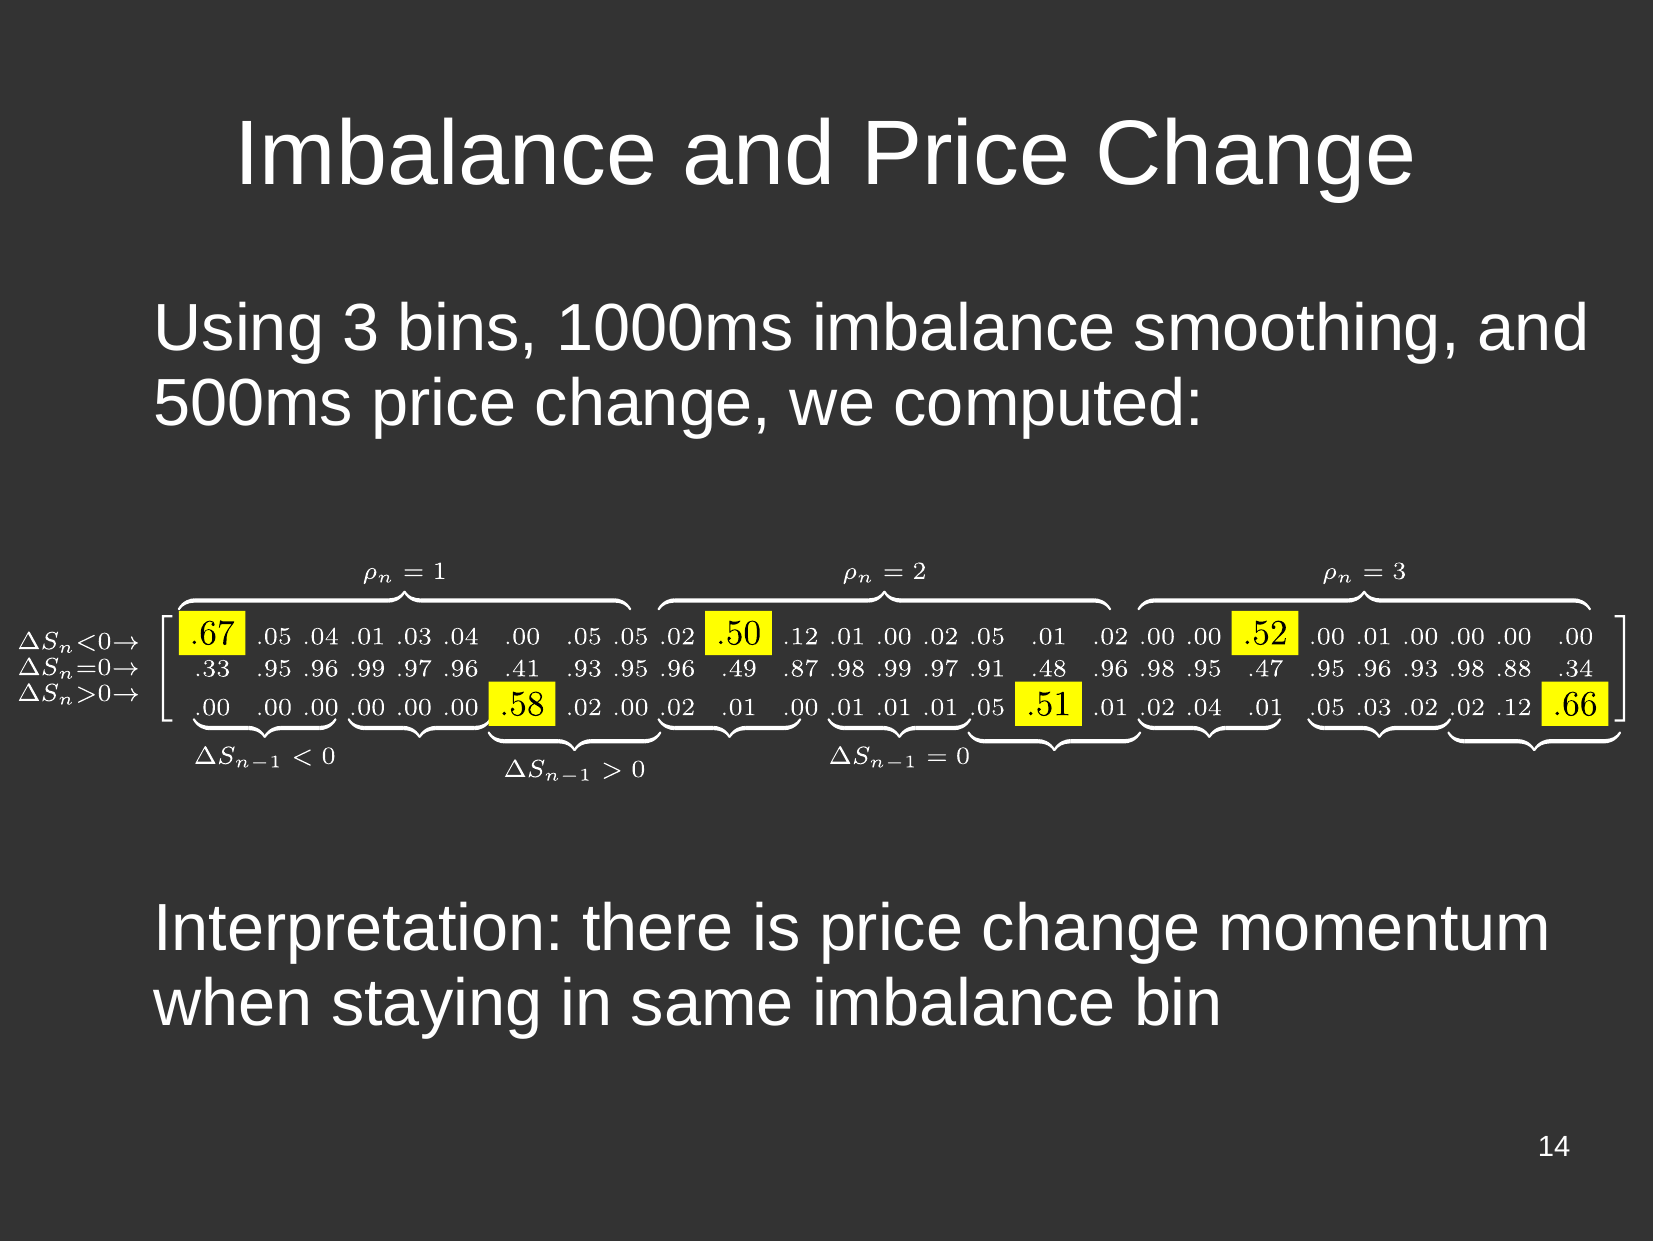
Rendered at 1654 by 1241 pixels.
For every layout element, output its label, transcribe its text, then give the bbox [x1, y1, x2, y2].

list Interpretation: there is price change momentum when staying in same imbalance bin [82, 889, 1591, 1082]
list Using 3 bins, 1000ms imbalance smoothing, and 500ms price change, we computed: [82, 290, 1591, 481]
title Imbalance and Price Change [82, 49, 1571, 257]
text_box [17, 562, 1636, 784]
